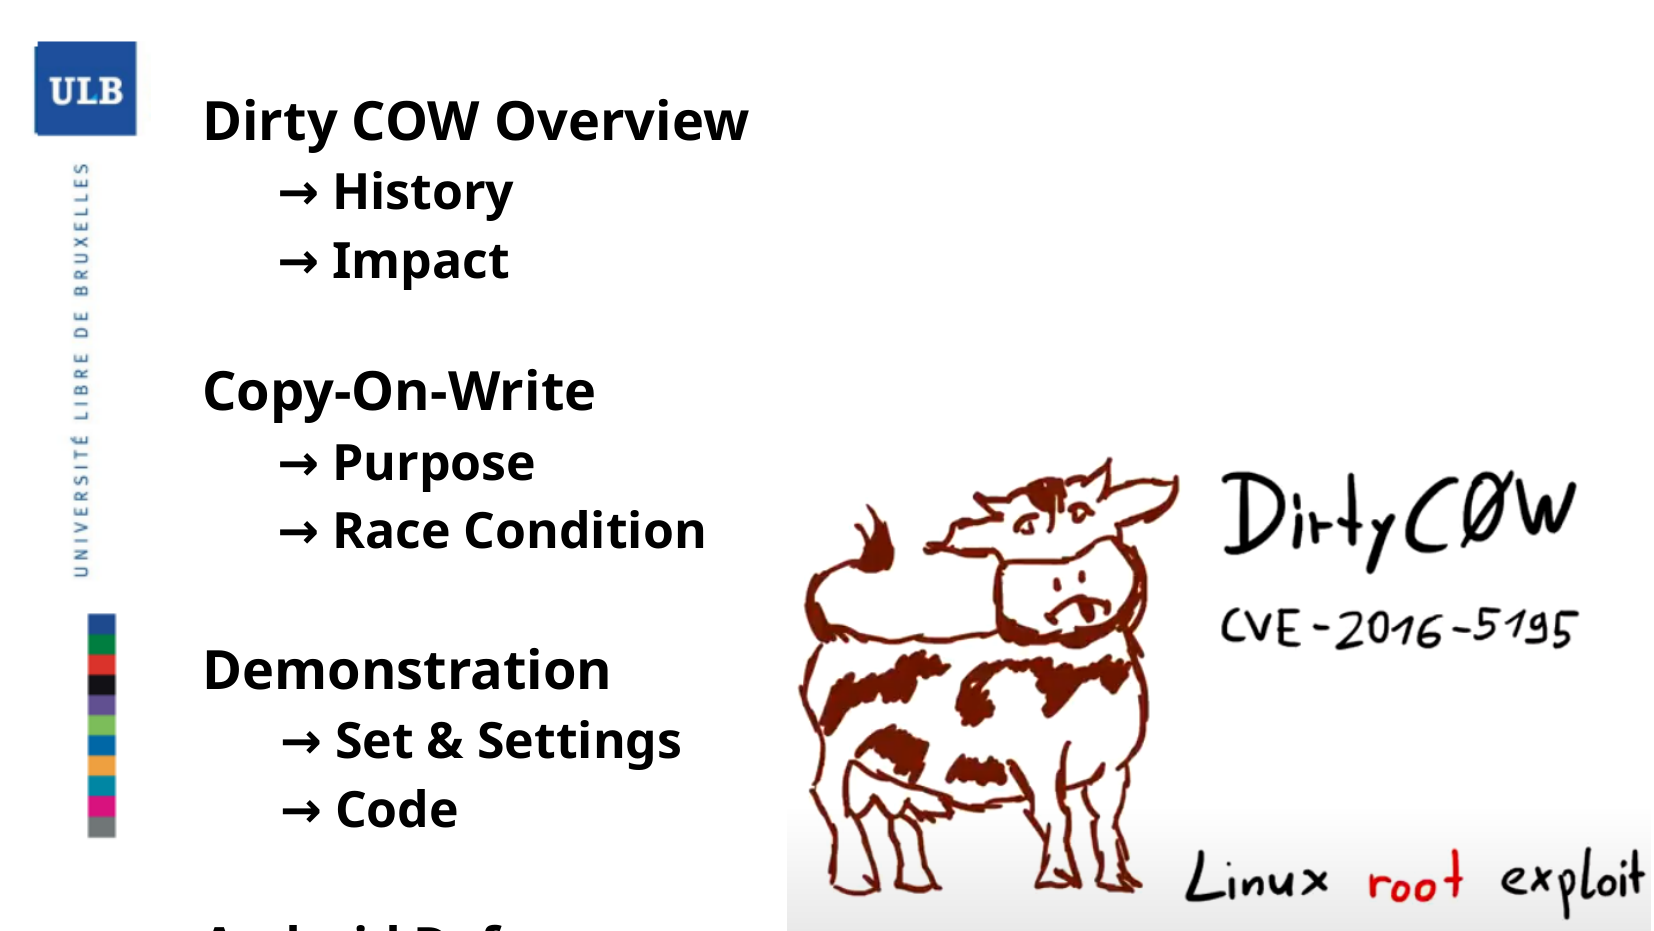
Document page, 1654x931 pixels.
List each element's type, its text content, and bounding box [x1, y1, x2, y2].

picture [21, 30, 151, 931]
text_box Dirty COW Overview → History → Impact Copy-On-Write → Purpose → Race Condition Demonstration → Set & Settings → Code Android Defenses [187, 75, 901, 879]
picture [787, 430, 1651, 931]
